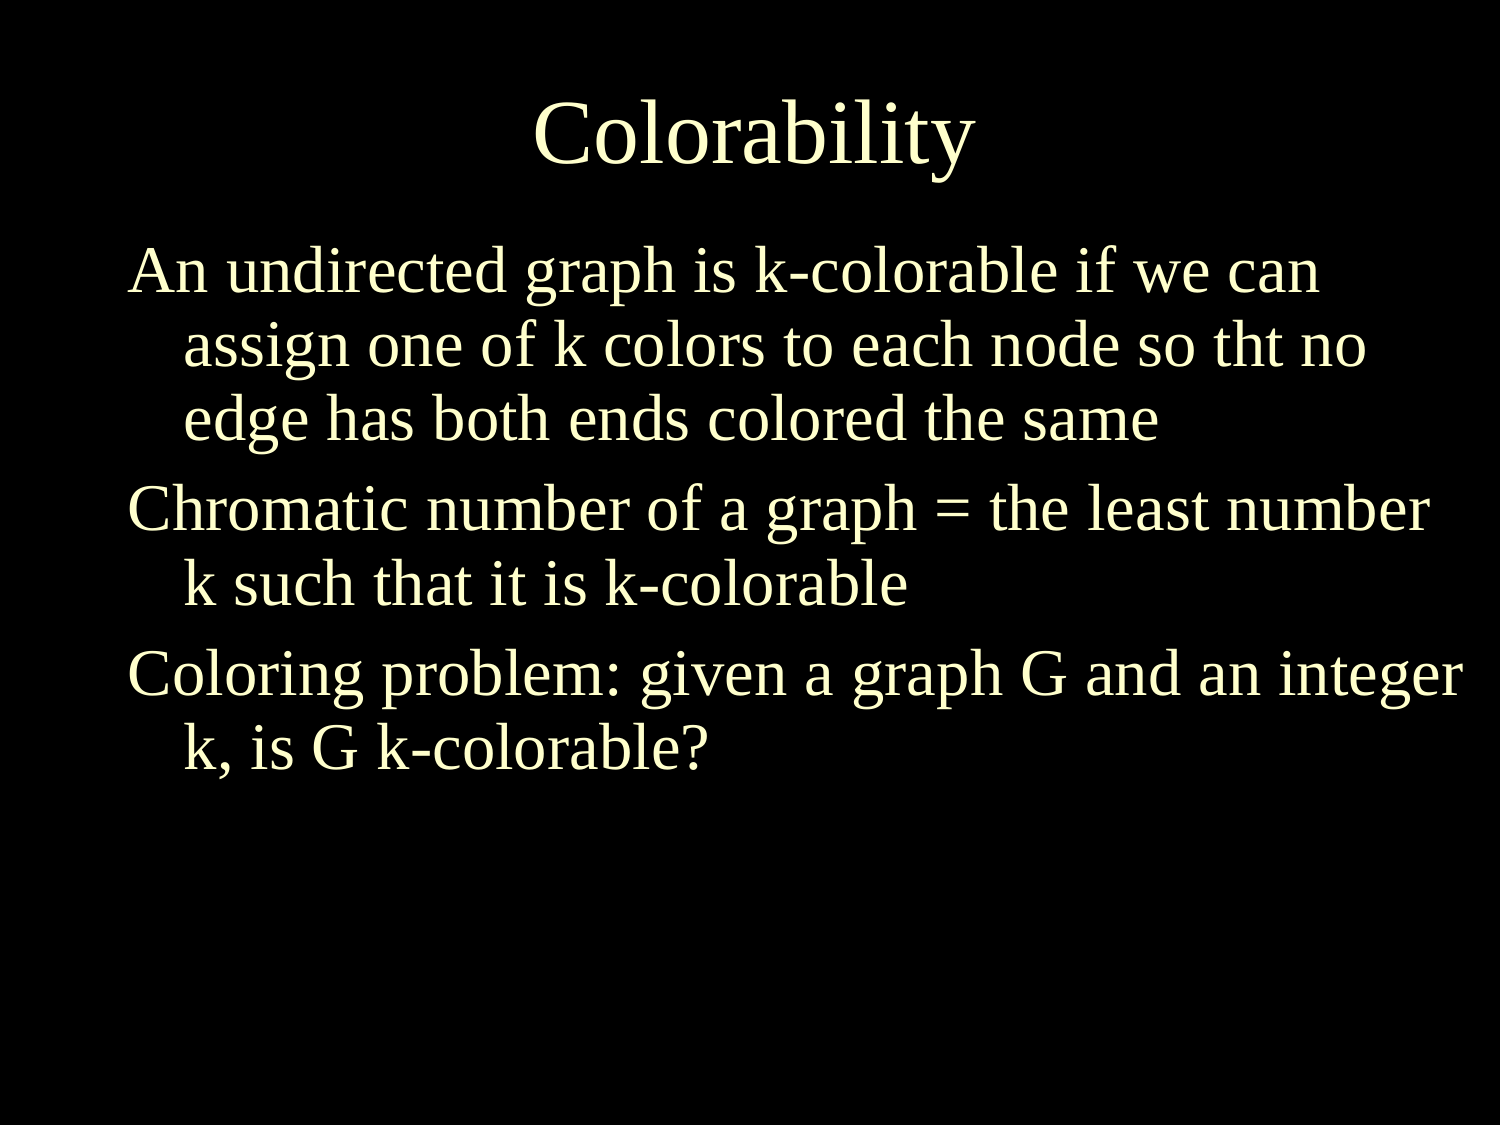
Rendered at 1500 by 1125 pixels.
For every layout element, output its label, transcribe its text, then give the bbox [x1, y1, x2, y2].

title Colorability [37, 37, 1496, 228]
list An undirected graph is k-colorable if we can assign one of k colors to each node so tht no edge has both ends colored the same Chromatic number of a graph = the least number k such that it is k-colorable Coloring problem: given a graph G and an integer k, is G k-colorable? [112, 224, 1482, 1026]
